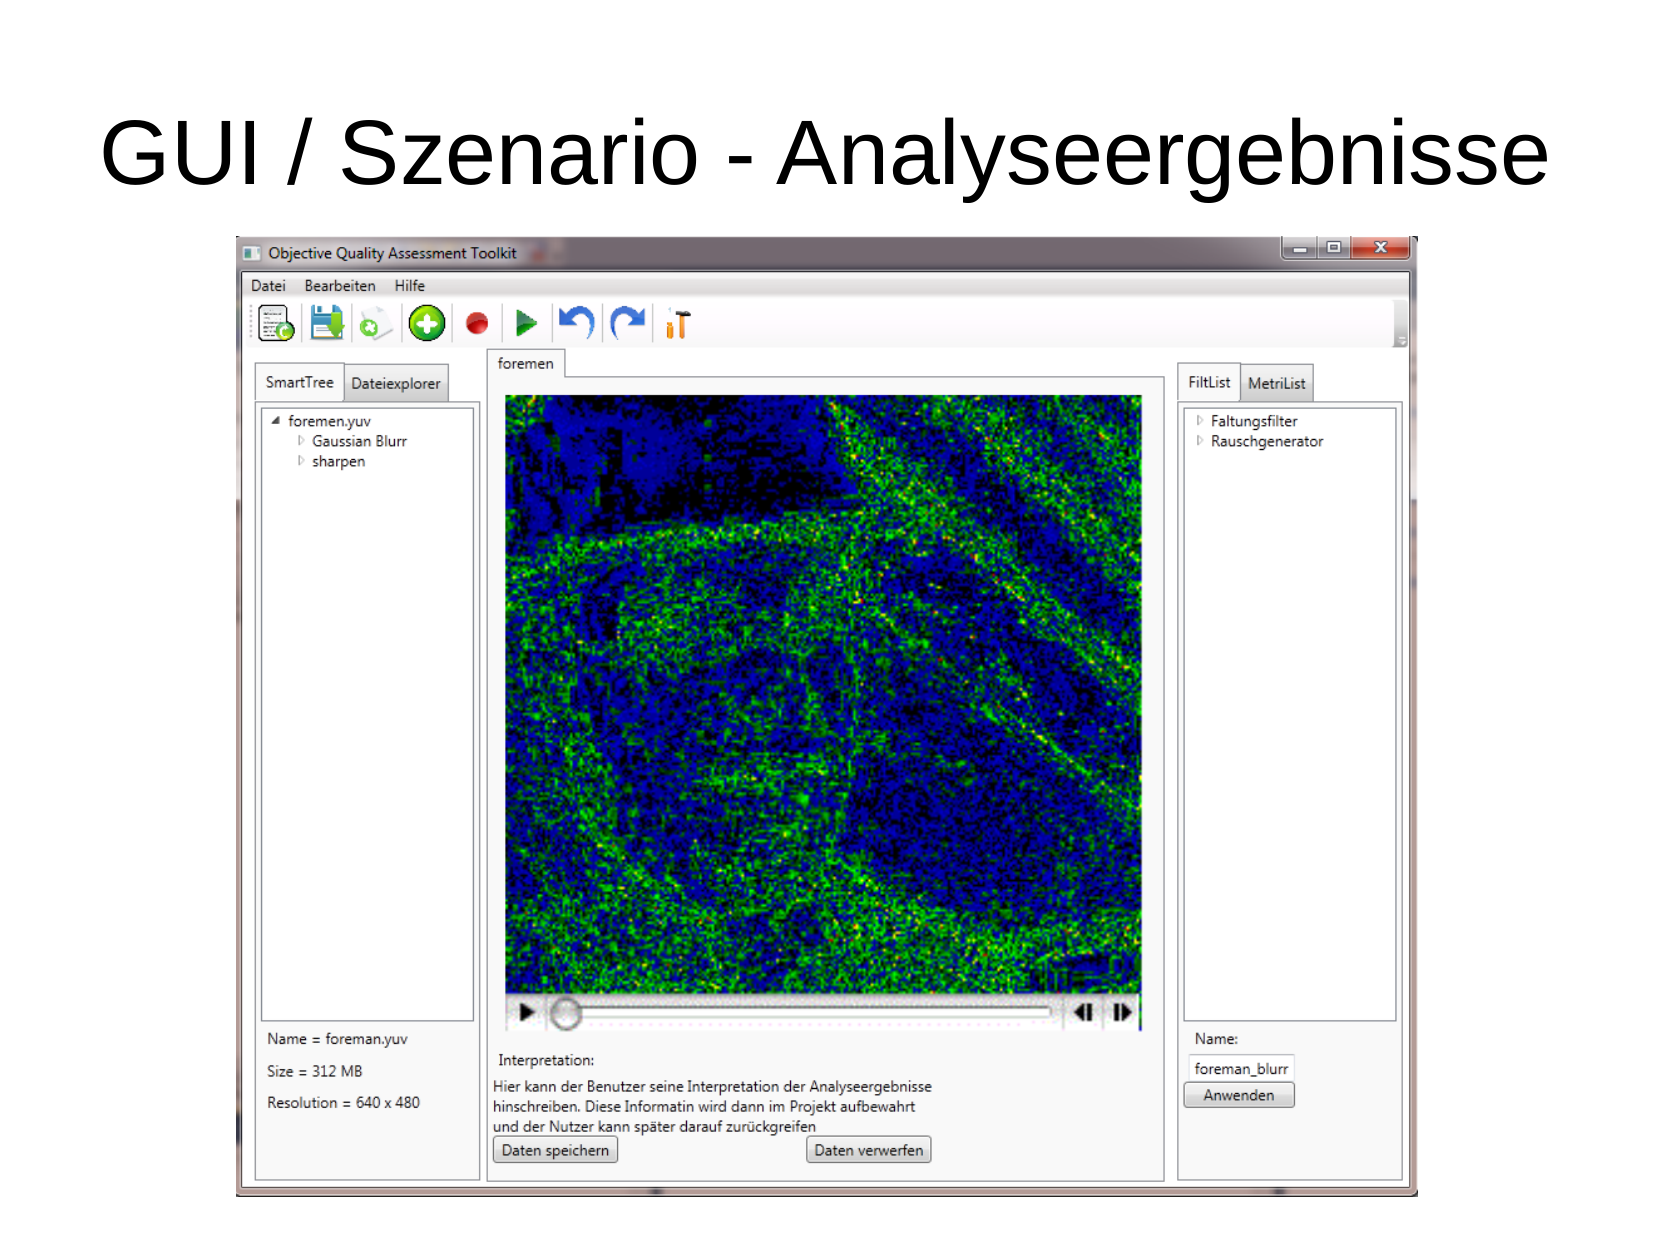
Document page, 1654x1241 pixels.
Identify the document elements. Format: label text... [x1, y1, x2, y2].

title GUI / Szenario - Analyseergebnisse [82, 56, 1571, 250]
picture [236, 236, 1418, 1197]
